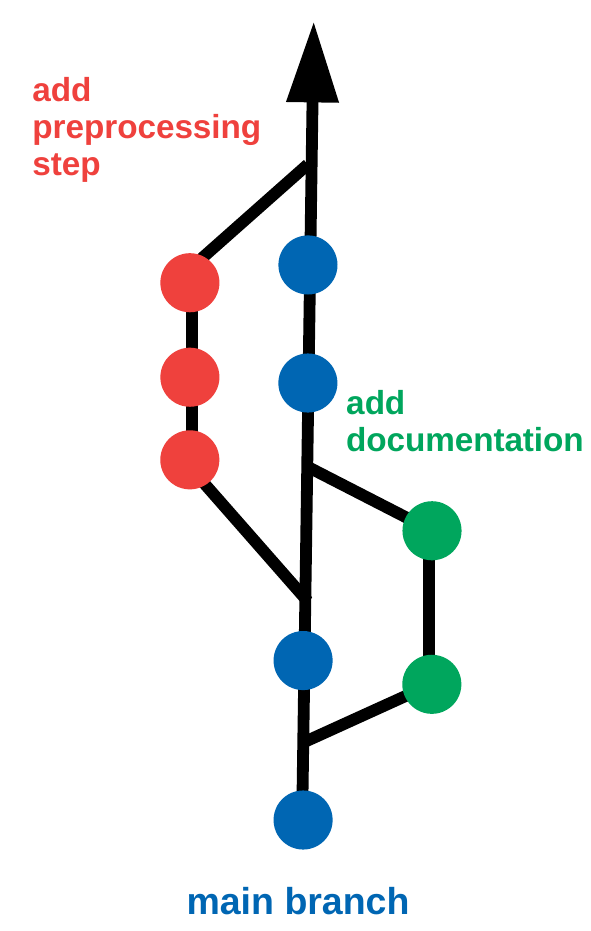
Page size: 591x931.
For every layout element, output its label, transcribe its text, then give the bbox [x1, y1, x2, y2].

text_box add documentation [331, 377, 591, 518]
text_box [402, 654, 462, 714]
text_box [278, 235, 338, 295]
text_box main branch [171, 873, 432, 930]
text_box [160, 430, 220, 490]
text_box add preprocessing step [17, 64, 420, 205]
text_box [273, 631, 333, 691]
text_box [402, 518, 462, 561]
text_box [160, 347, 220, 407]
text_box [278, 353, 337, 413]
text_box [273, 790, 333, 850]
text_box [160, 253, 220, 313]
